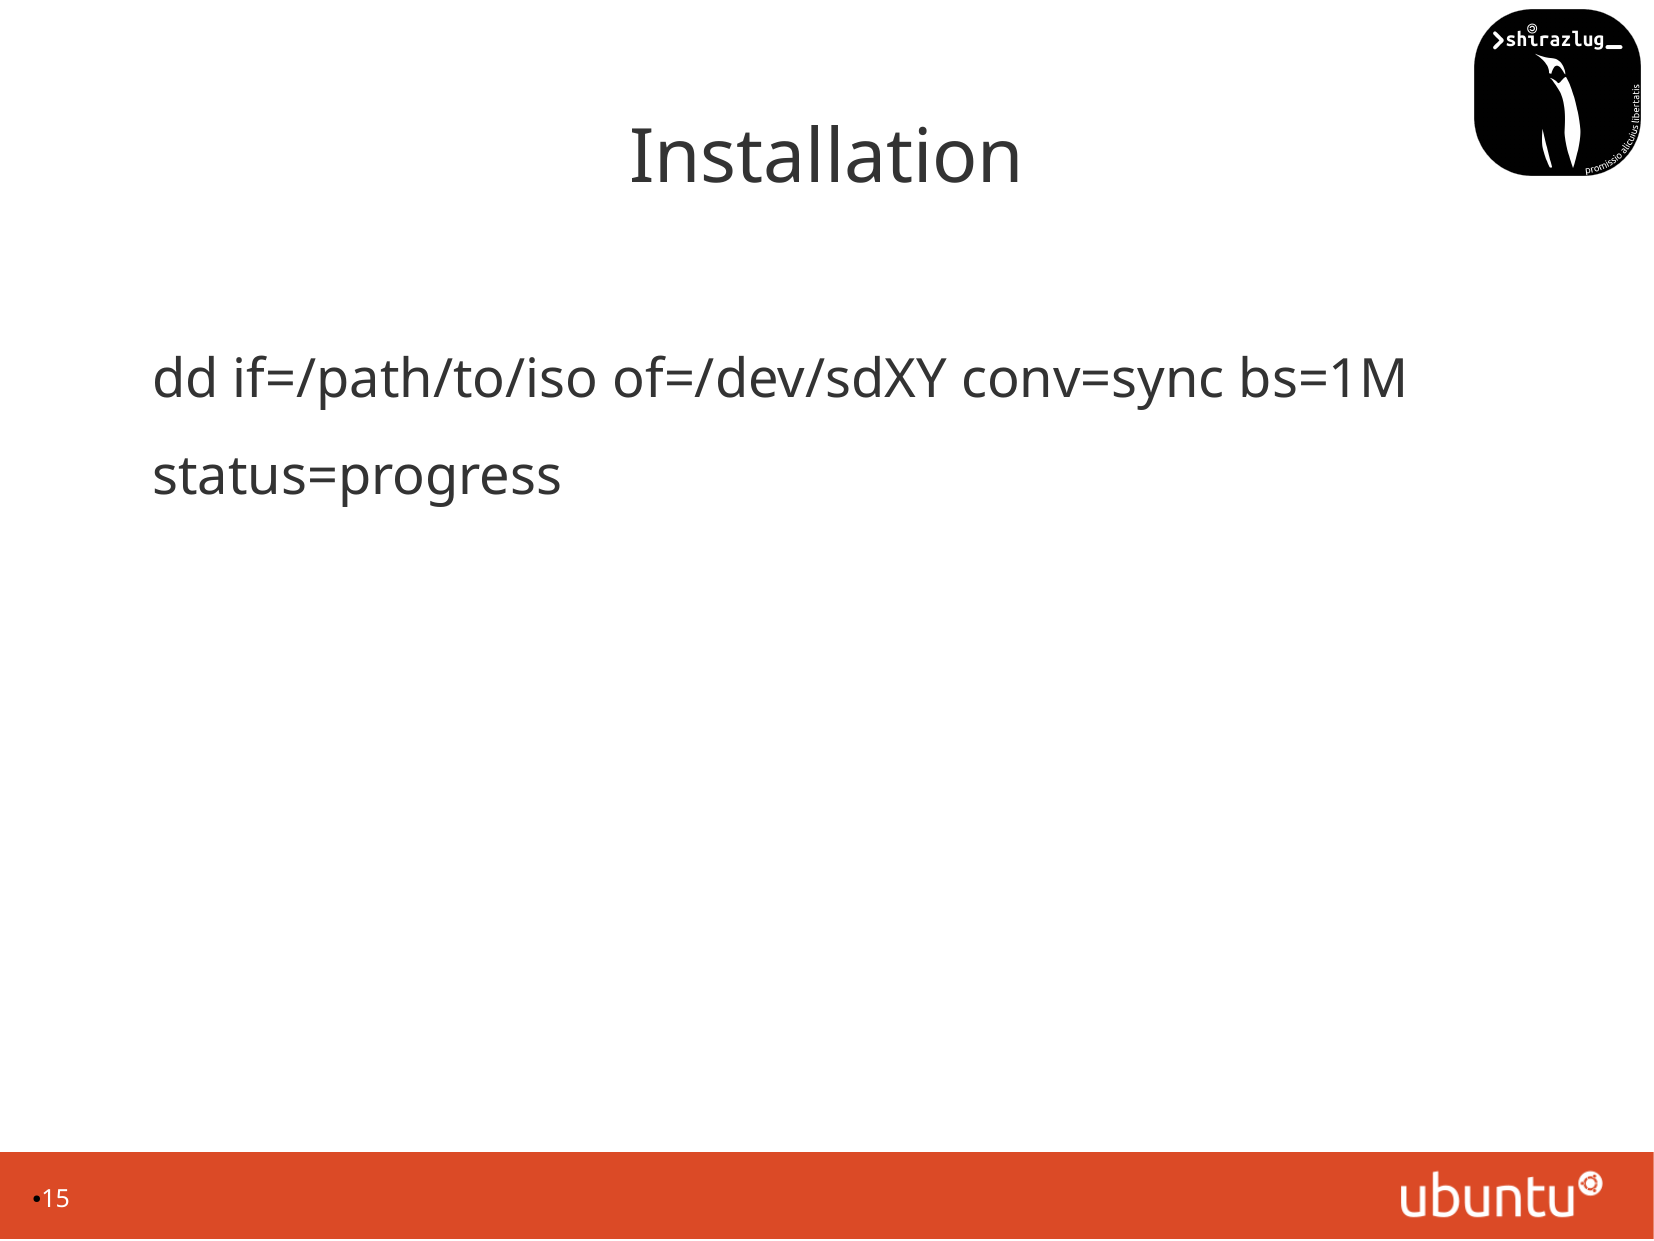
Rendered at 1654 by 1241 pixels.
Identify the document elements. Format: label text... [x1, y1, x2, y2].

picture [0, 1152, 1654, 1239]
title Installation [82, 49, 1571, 257]
picture [1474, 9, 1641, 176]
list dd if=/path/to/iso of=/dev/sdXY conv=sync bs=1M status=progress [87, 301, 1579, 1022]
